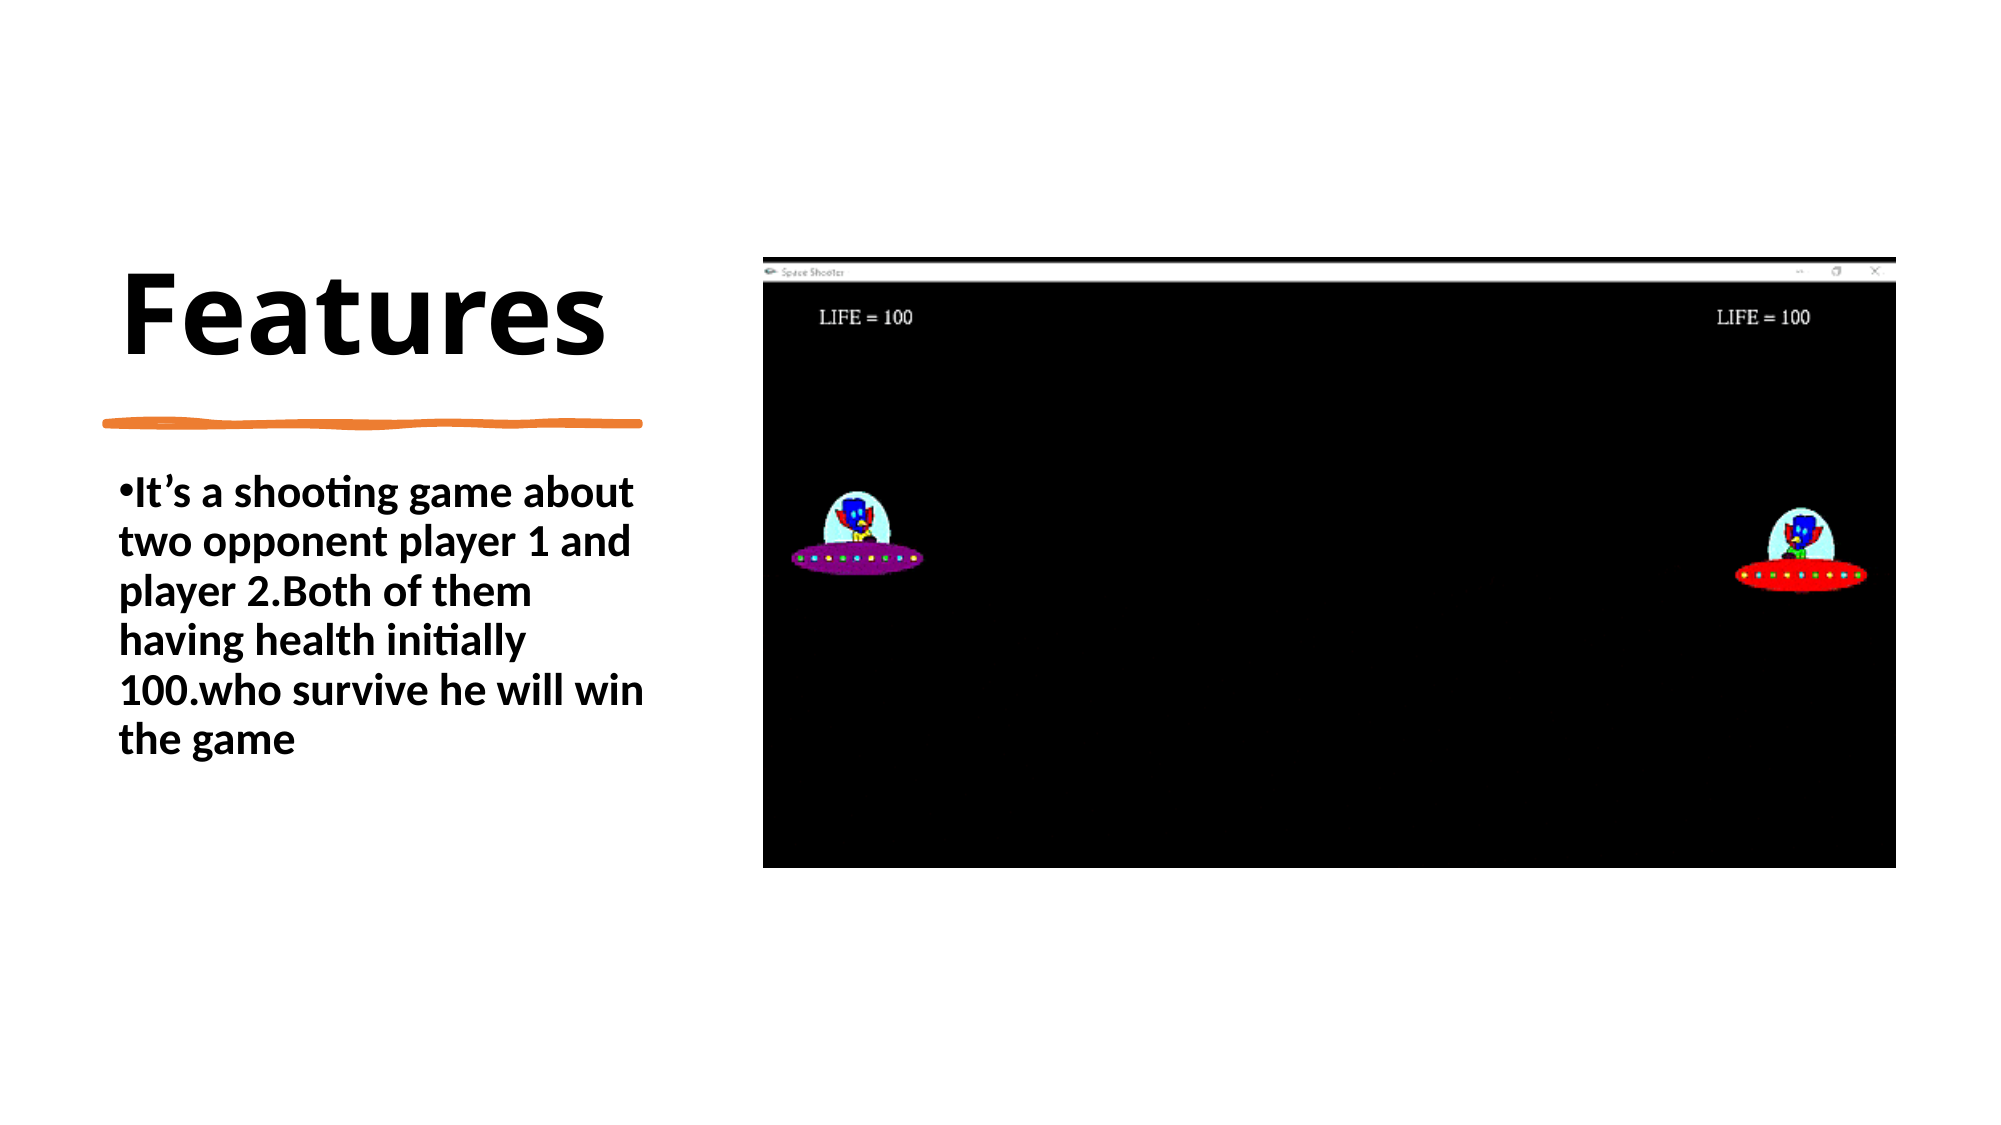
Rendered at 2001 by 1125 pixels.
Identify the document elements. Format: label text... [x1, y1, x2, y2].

title Features [103, 104, 666, 387]
text_box It’s a shooting game about two opponent player 1 and player 2.Both of them having health initially 100.who survive he will win the game [103, 460, 666, 1020]
text_box [105, 420, 640, 427]
picture [763, 257, 1896, 868]
